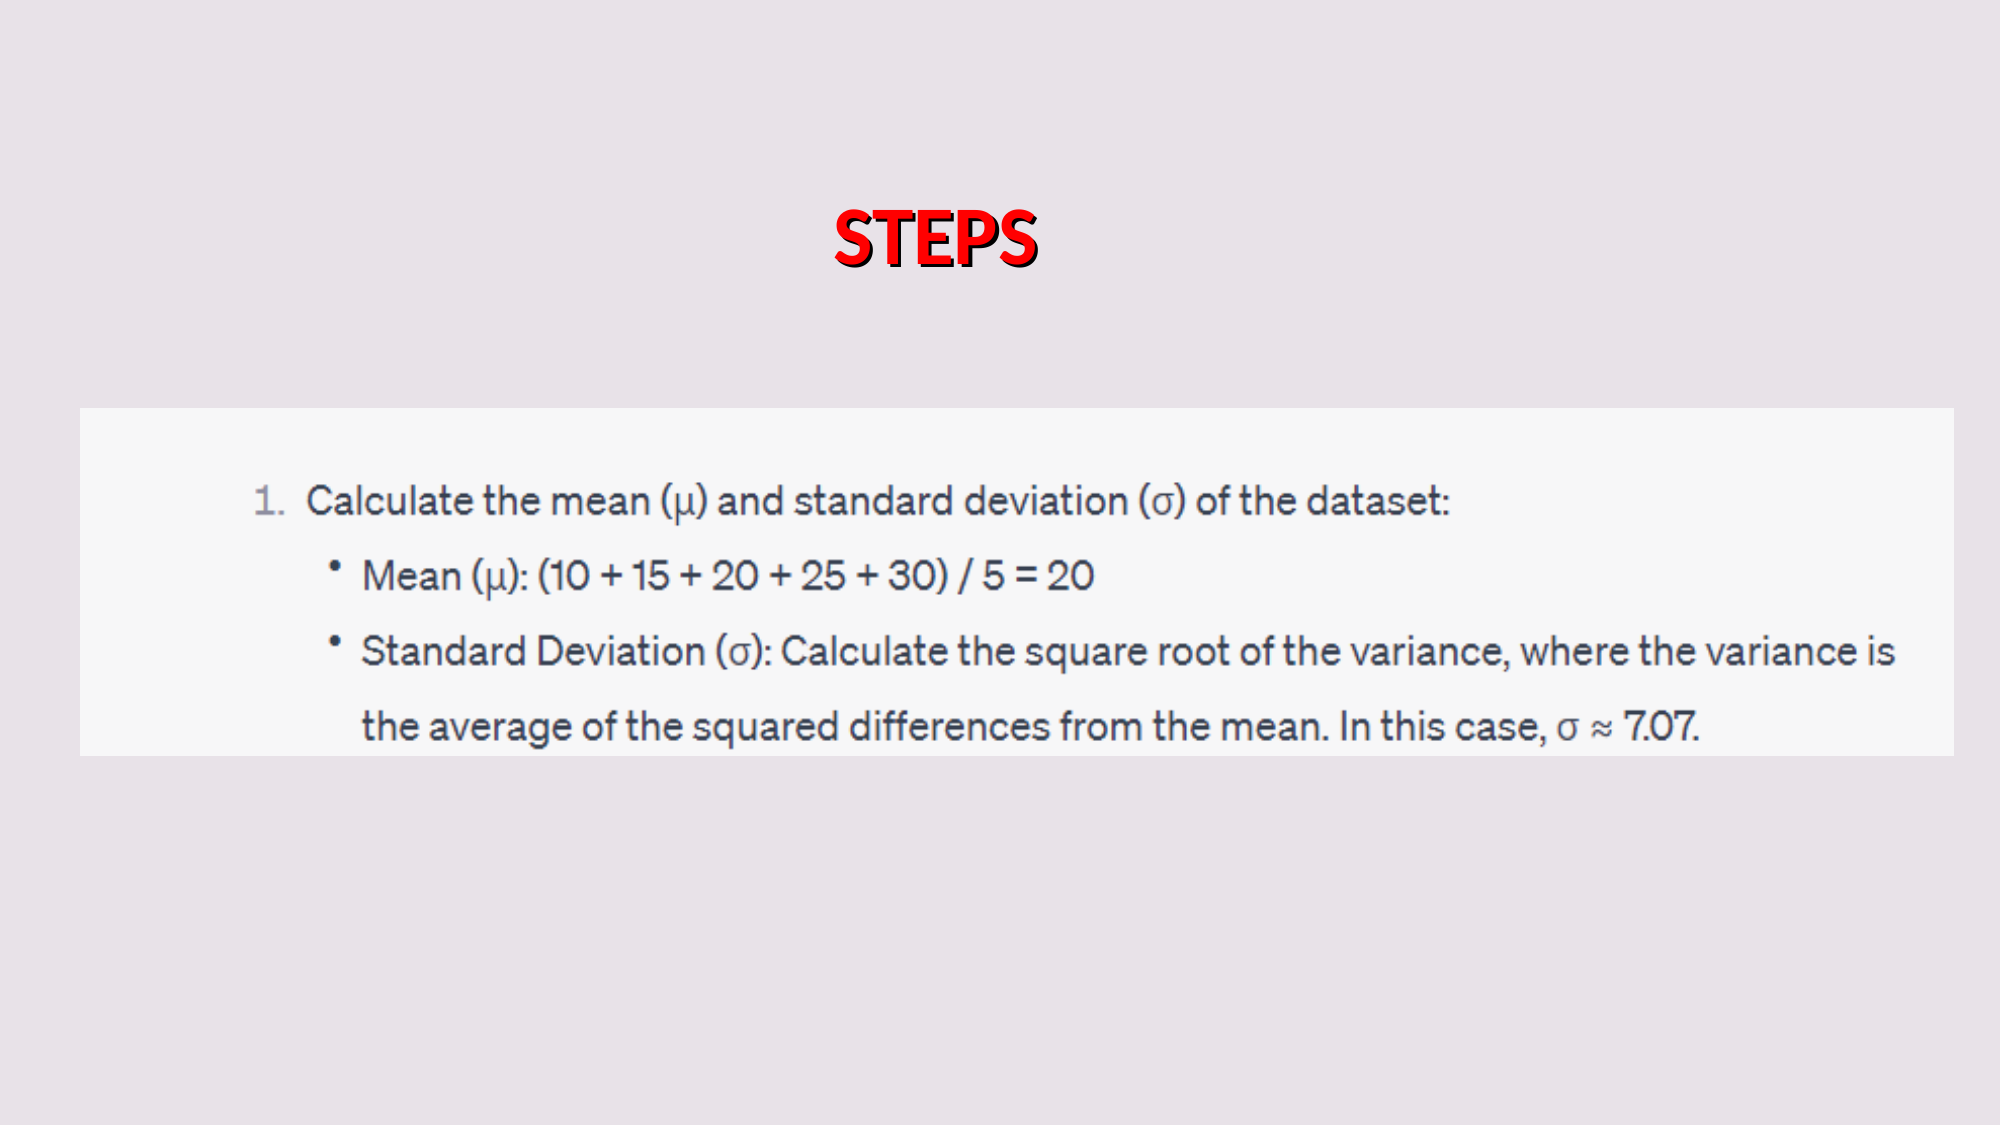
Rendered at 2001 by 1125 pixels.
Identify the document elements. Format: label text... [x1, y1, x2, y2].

picture [80, 408, 1954, 756]
text_box STEPS [393, 173, 1478, 290]
